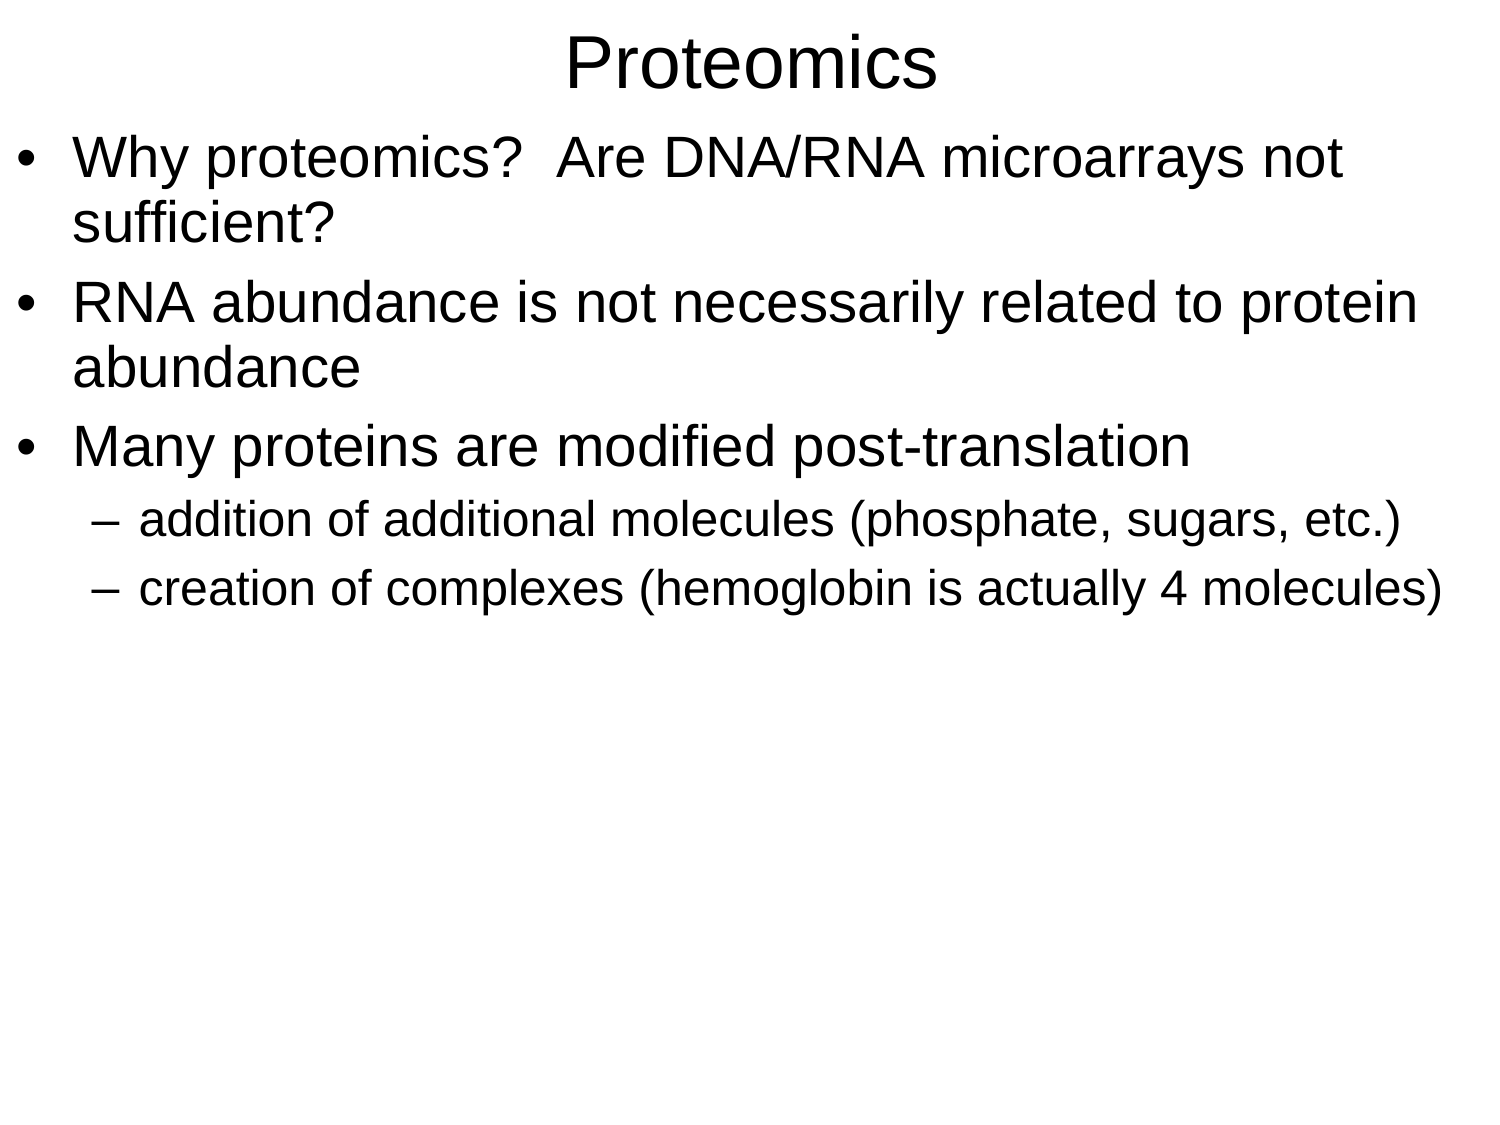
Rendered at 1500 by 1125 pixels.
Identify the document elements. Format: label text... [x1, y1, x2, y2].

list Why proteomics? Are DNA/RNA microarrays not sufficient? RNA abundance is not necessarily related to protein abundance Many proteins are modified post-translation addition of additional molecules (phosphate, sugars, etc.) creation of complexes (hemoglobin is actually 4 molecules) [16, 124, 1485, 1072]
title Proteomics [19, 9, 1485, 116]
